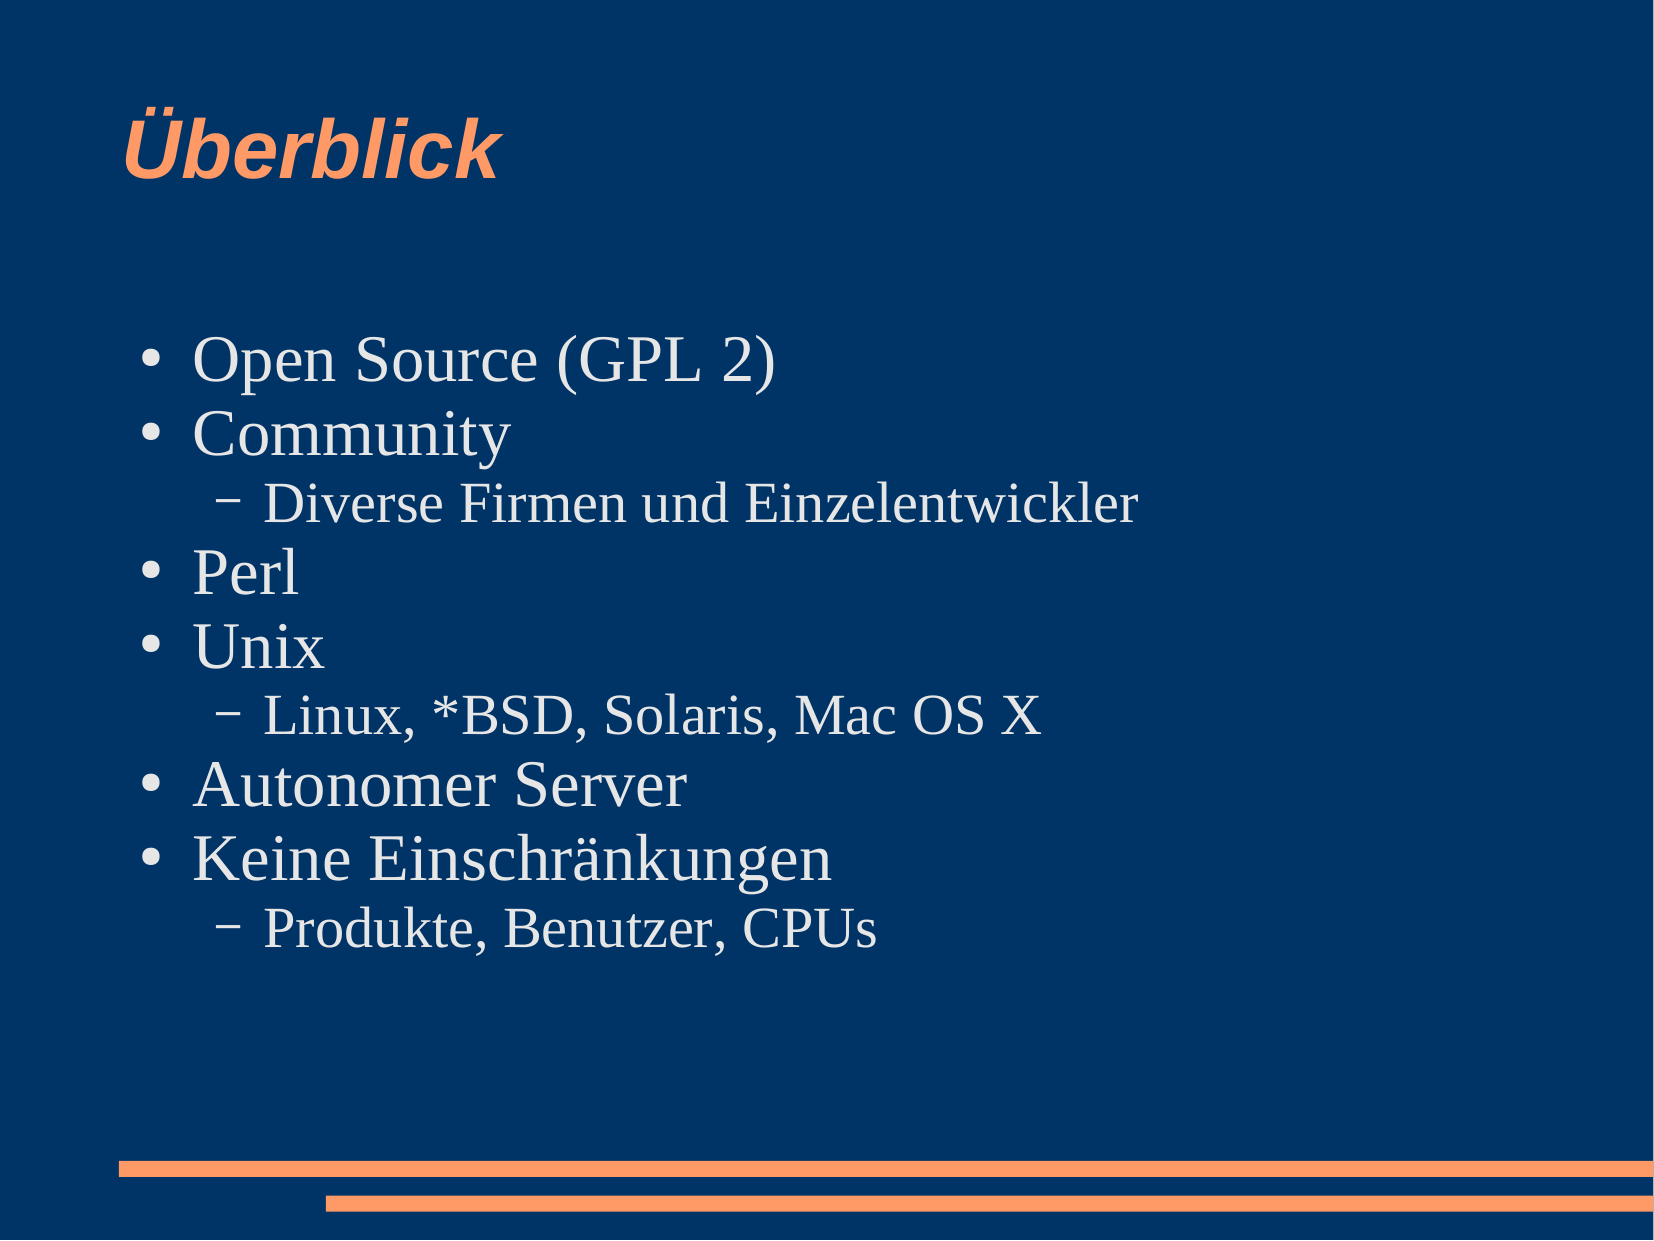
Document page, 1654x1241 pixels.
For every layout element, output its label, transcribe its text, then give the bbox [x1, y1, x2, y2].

title Überblick [121, 46, 1534, 254]
list Open Source (GPL 2) Community Diverse Firmen und Einzelentwickler Perl Unix Linux, *BSD, Solaris, Mac OS X Autonomer Server Keine Einschränkungen Produkte, Benutzer, CPUs [121, 322, 1561, 1118]
